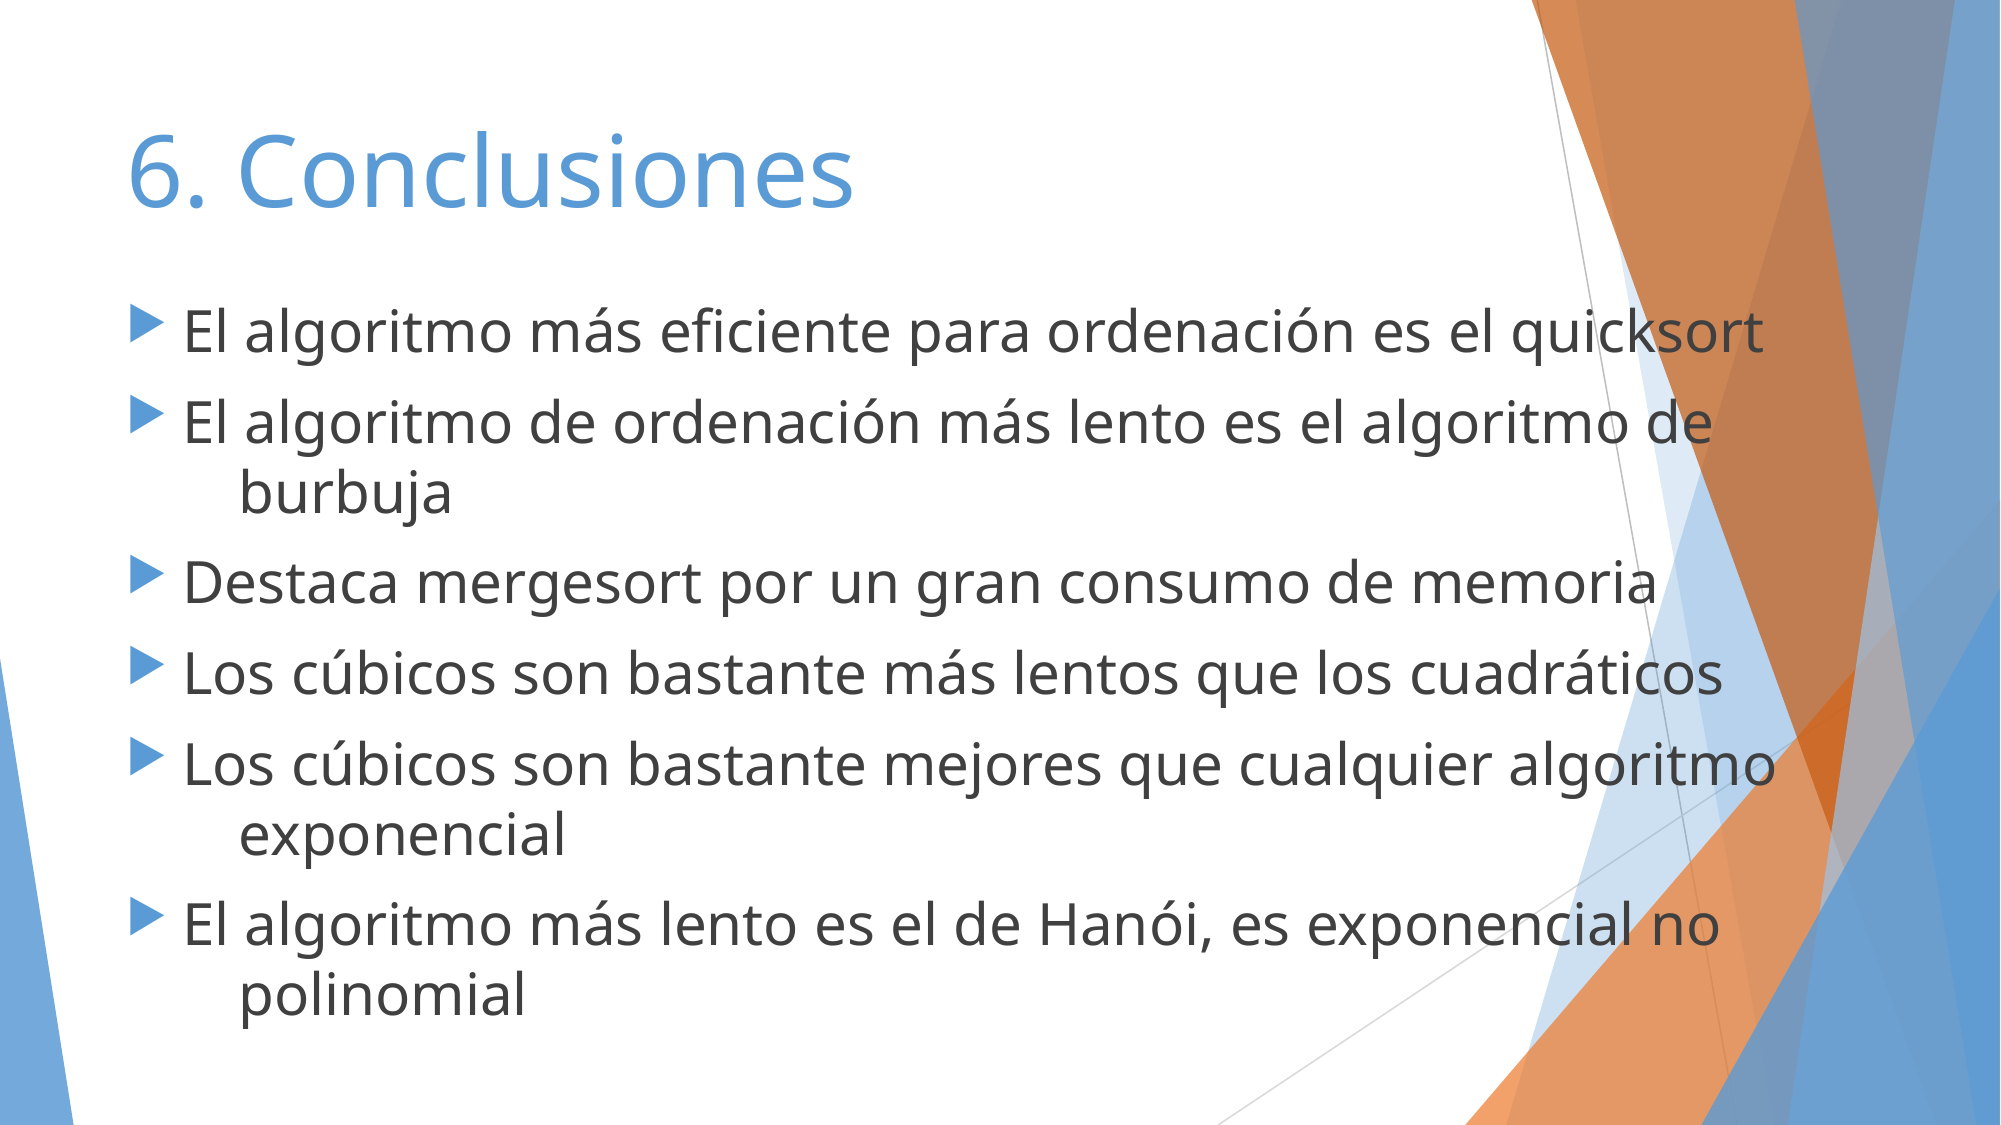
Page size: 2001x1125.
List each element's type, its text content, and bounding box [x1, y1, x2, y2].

list El algoritmo más eficiente para ordenación es el quicksort El algoritmo de ordenación más lento es el algoritmo de burbuja Destaca mergesort por un gran consumo de memoria Los cúbicos son bastante más lentos que los cuadráticos Los cúbicos son bastante mejores que cualquier algoritmo exponencial El algoritmo más lento es el de Hanói, es exponencial no polinomial [111, 286, 1893, 1051]
title 6. Conclusiones [111, 99, 1522, 245]
